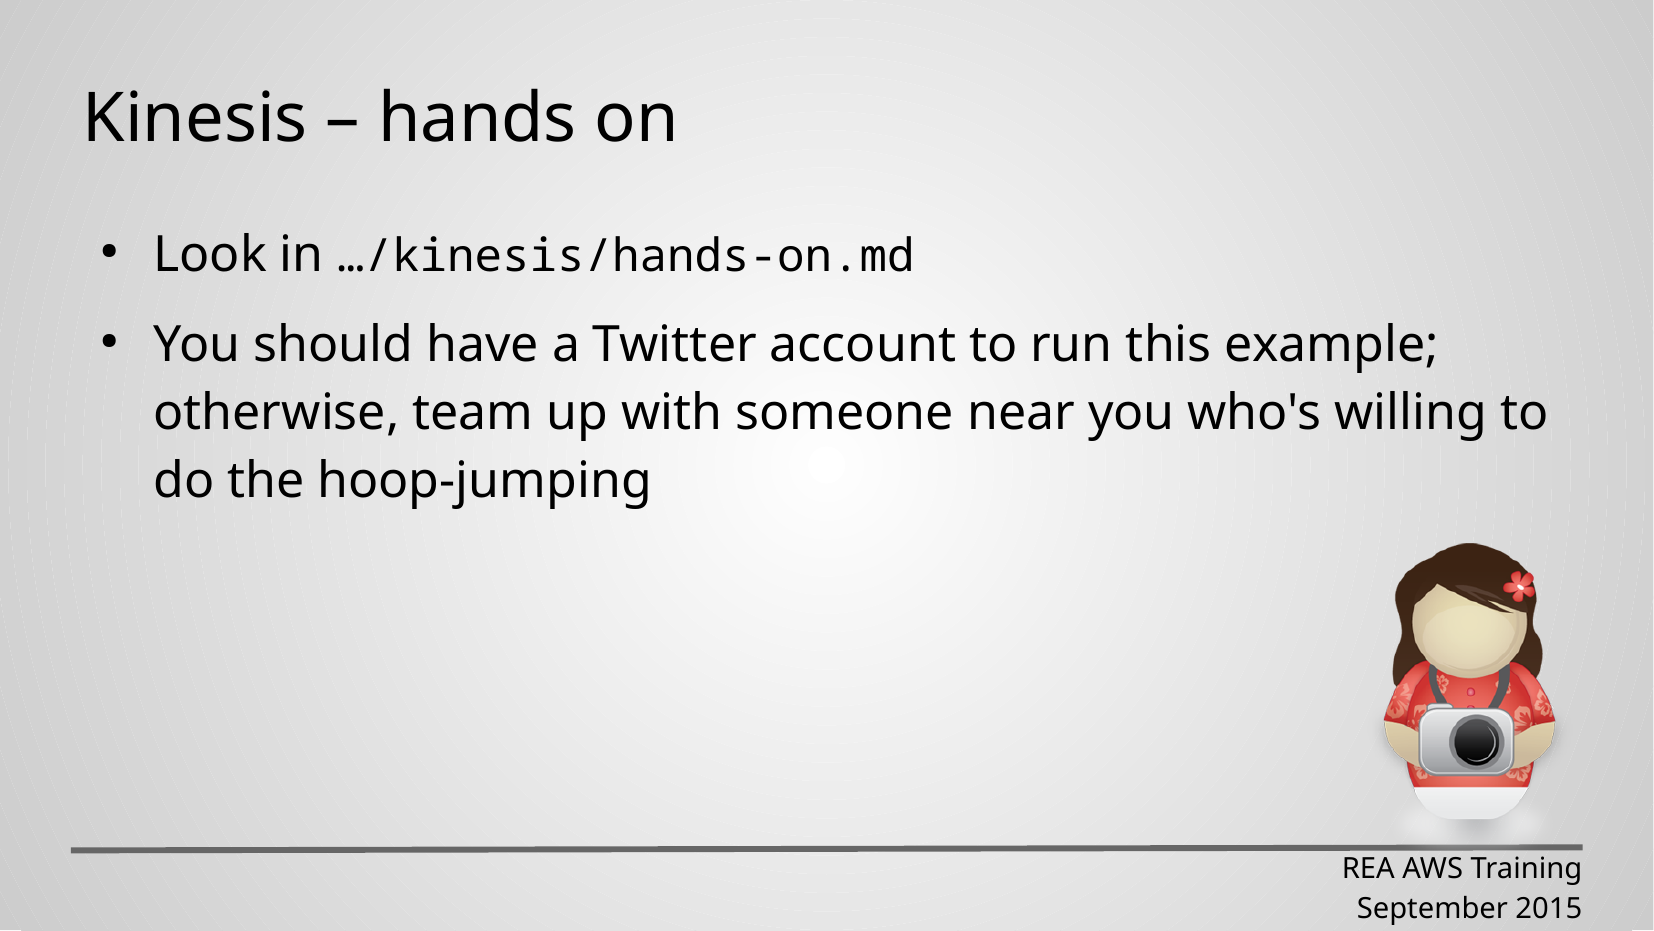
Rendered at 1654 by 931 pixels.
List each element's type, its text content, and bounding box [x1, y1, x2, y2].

picture [1362, 519, 1583, 851]
list Look in …/kinesis/hands-on.md You should have a Twitter account to run this example; otherwise, team up with someone near you who's willing to do the hoop-jumping [82, 217, 1571, 827]
title Kinesis – hands on [82, 37, 1571, 193]
